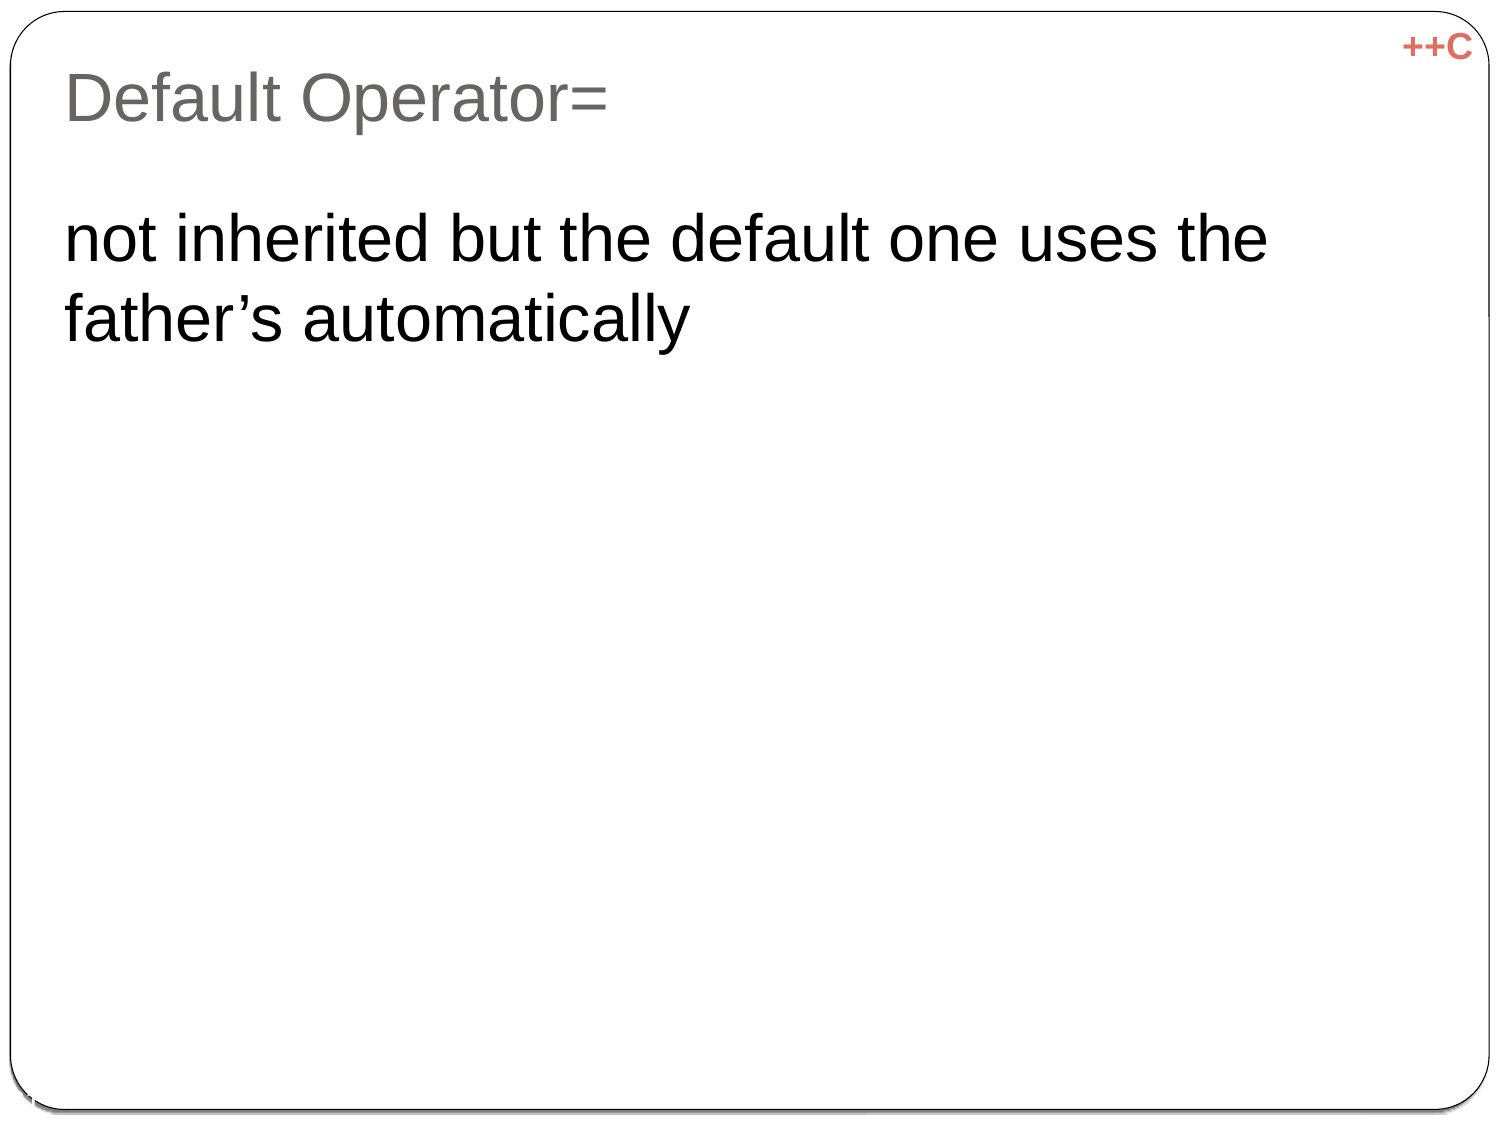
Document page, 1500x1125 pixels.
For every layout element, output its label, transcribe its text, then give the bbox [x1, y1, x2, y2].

list not inherited but the default one uses the father’s automatically [50, 187, 1450, 1088]
slide_number <number> [0, 1074, 50, 1125]
title Default Operator= [50, 45, 1450, 150]
